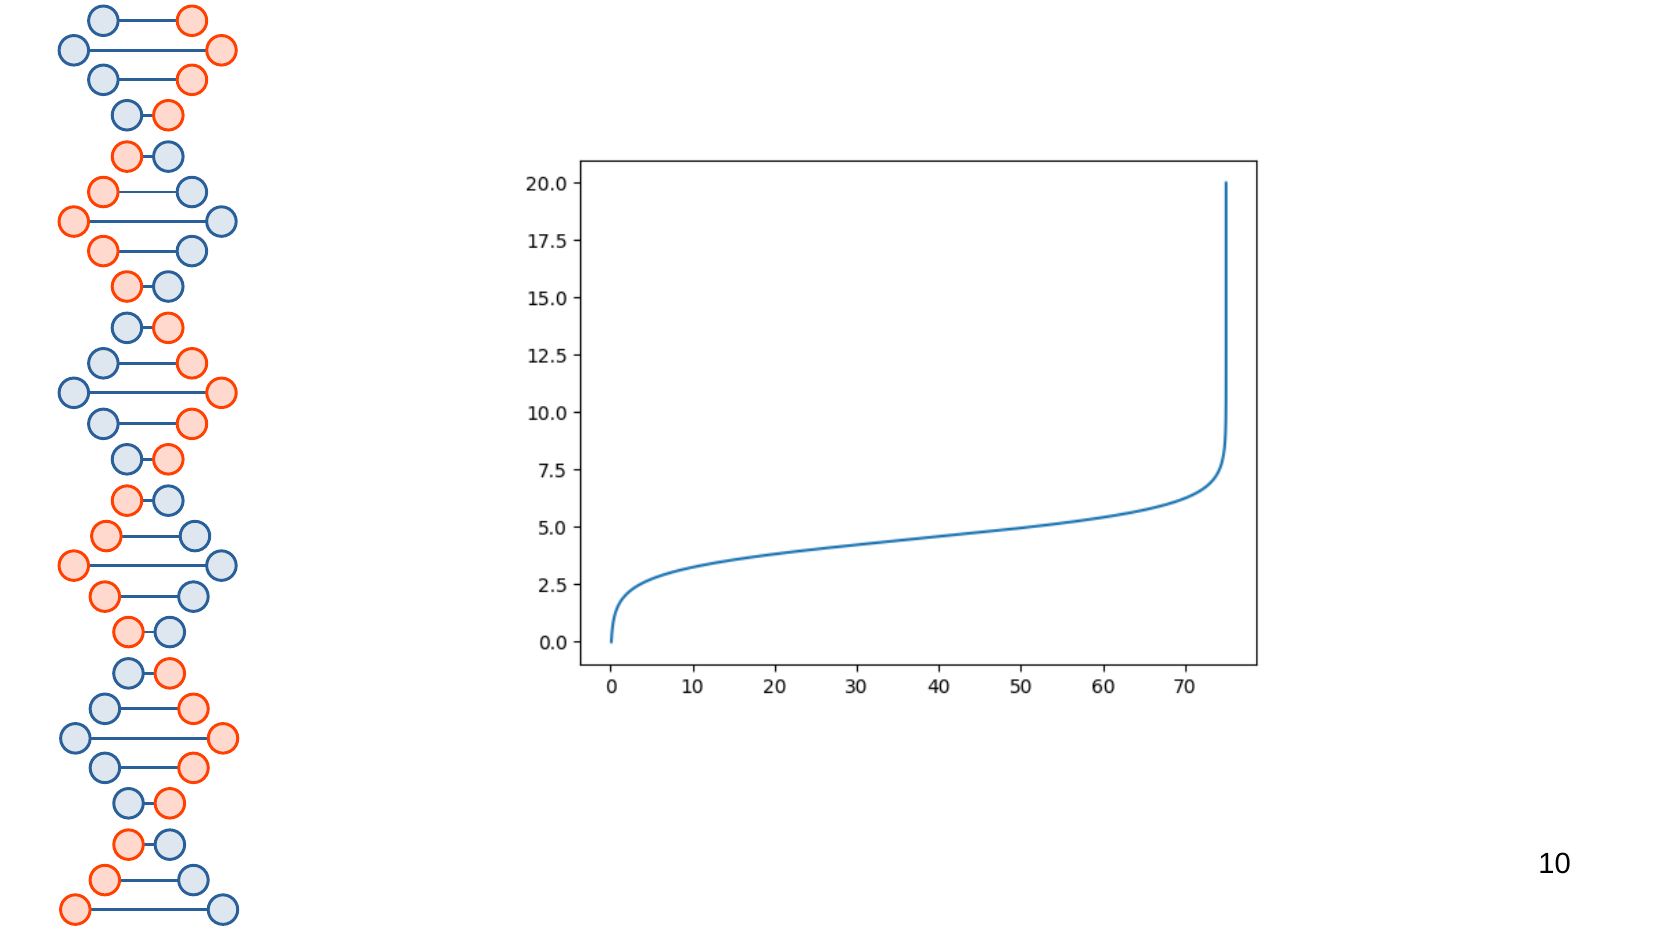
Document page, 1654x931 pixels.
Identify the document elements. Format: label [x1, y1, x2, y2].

picture [512, 147, 1270, 711]
